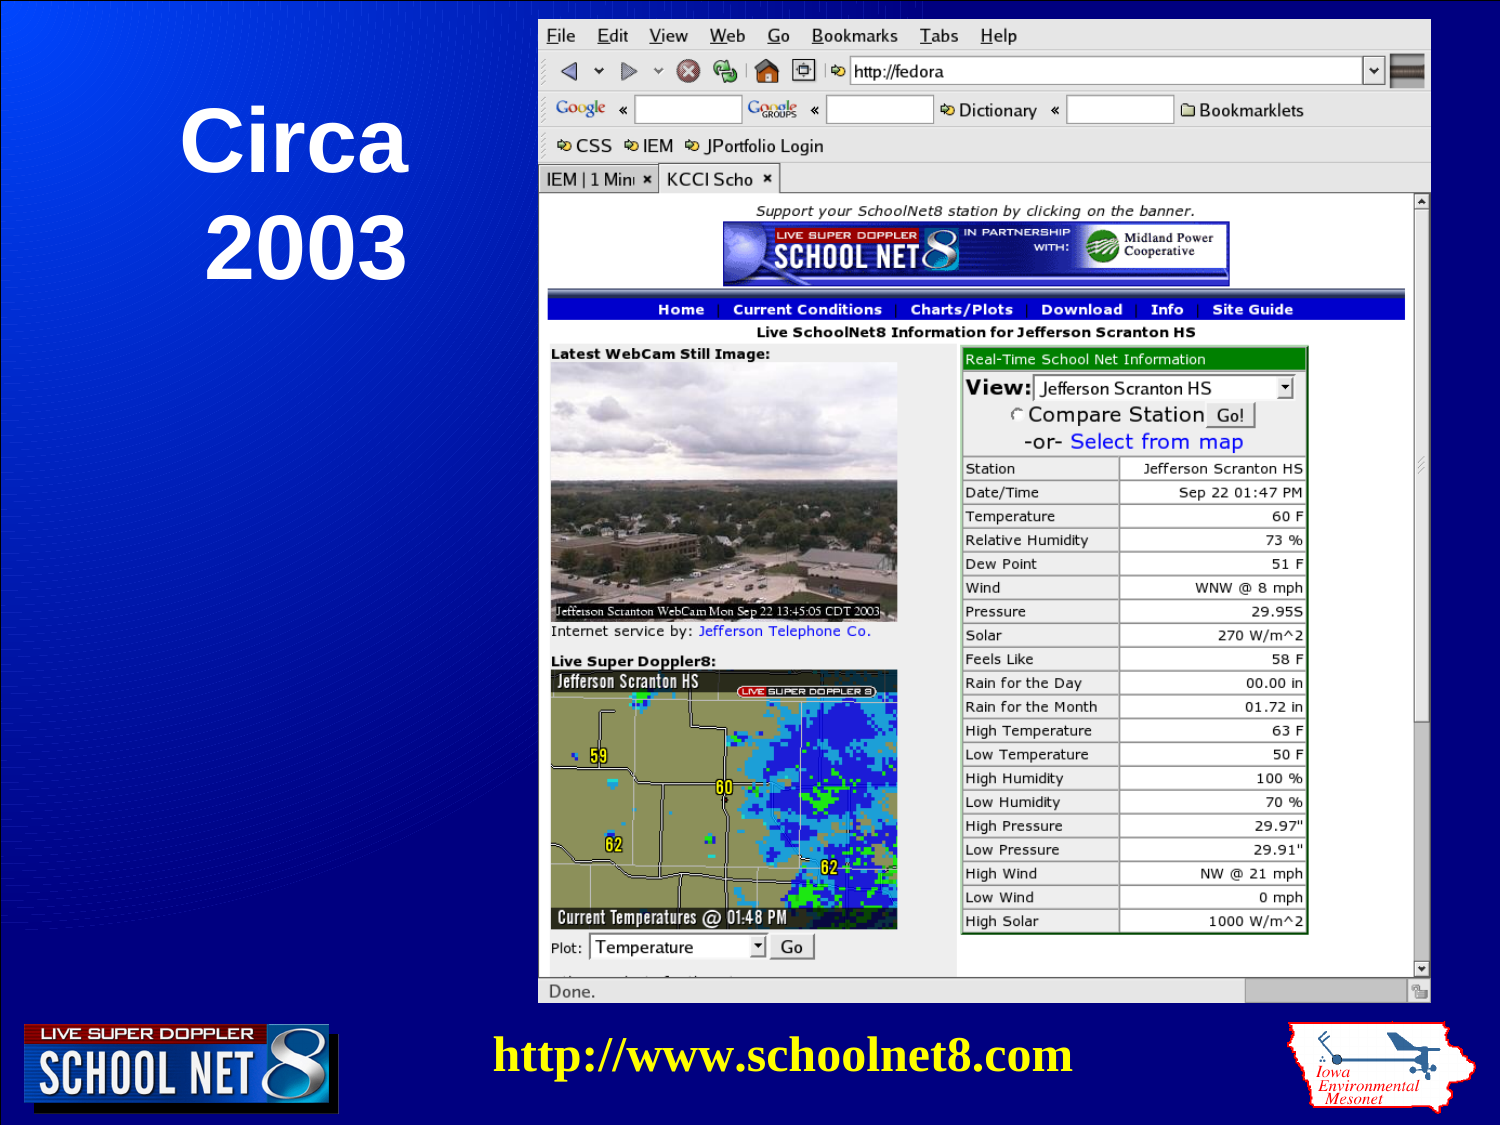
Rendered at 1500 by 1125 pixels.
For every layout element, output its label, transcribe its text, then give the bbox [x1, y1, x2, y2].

picture [24, 1024, 329, 1103]
title Circa 2003 [18, 49, 596, 334]
picture [1287, 1021, 1476, 1114]
picture [538, 19, 1431, 1003]
